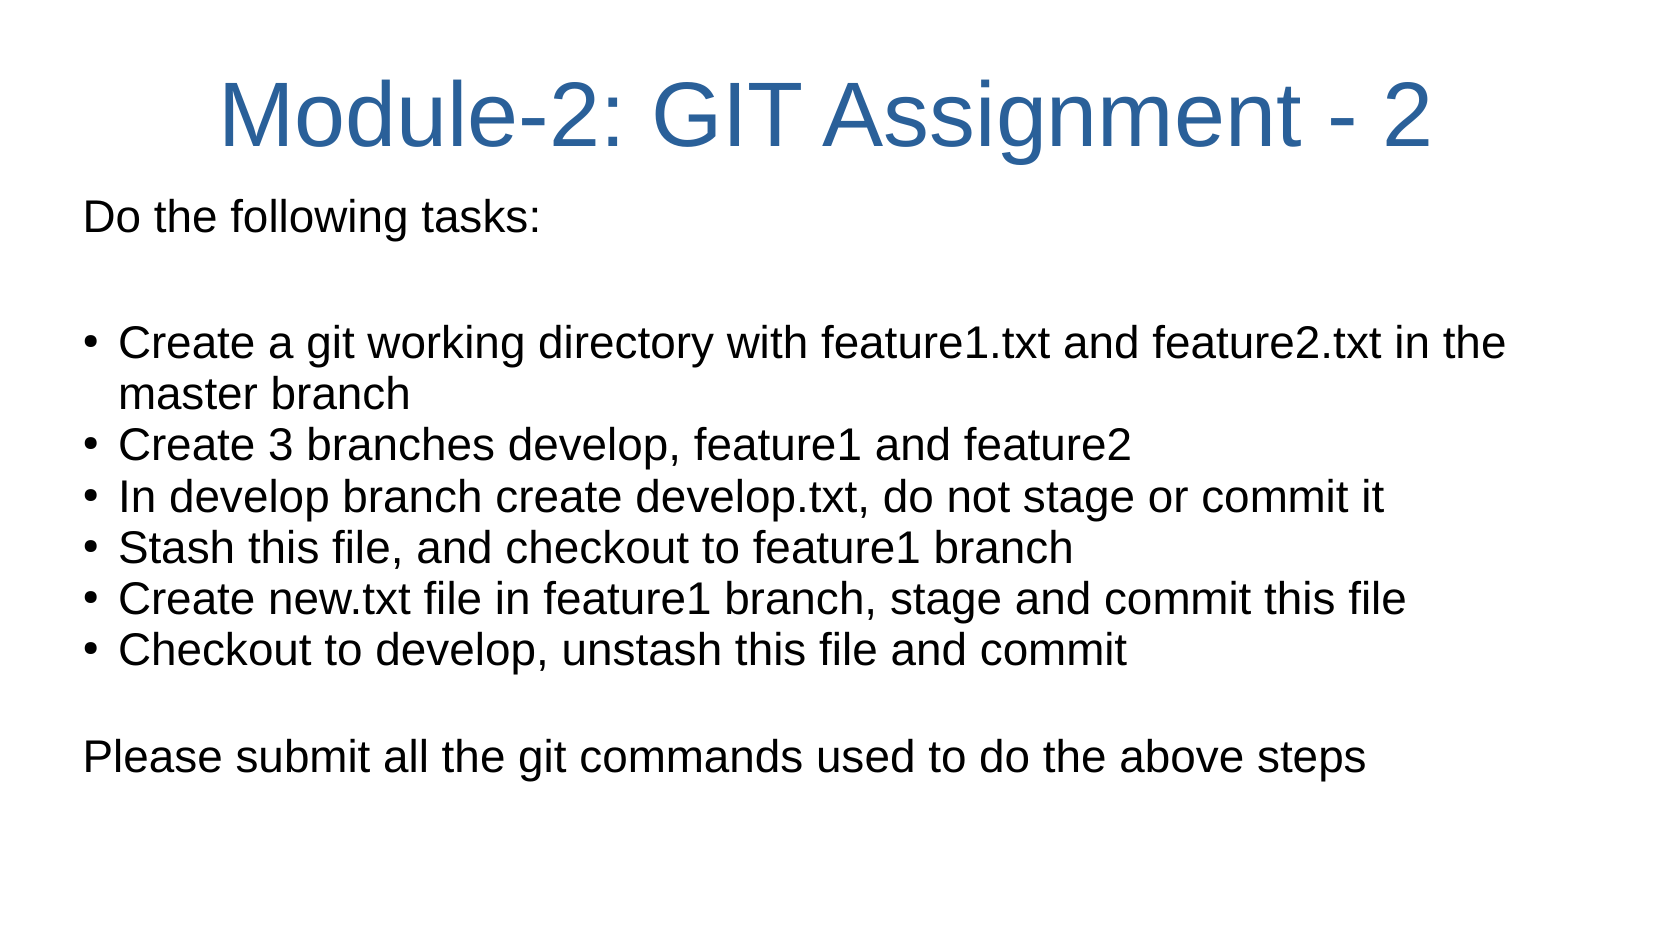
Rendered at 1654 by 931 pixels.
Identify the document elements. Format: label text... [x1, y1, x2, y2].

subtitle Do the following tasks: Create a git working directory with feature1.txt and feature2.txt in the master branch Create 3 branches develop, feature1 and feature2 In develop branch create develop.txt, do not stage or commit it Stash this file, and checkout to feature1 branch Create new.txt file in feature1 branch, stage and commit this file Checkout to develop, unstash this file and commit Please submit all the git commands used to do the above steps [82, 190, 1571, 783]
title Module-2: GIT Assignment - 2 [82, 37, 1571, 190]
